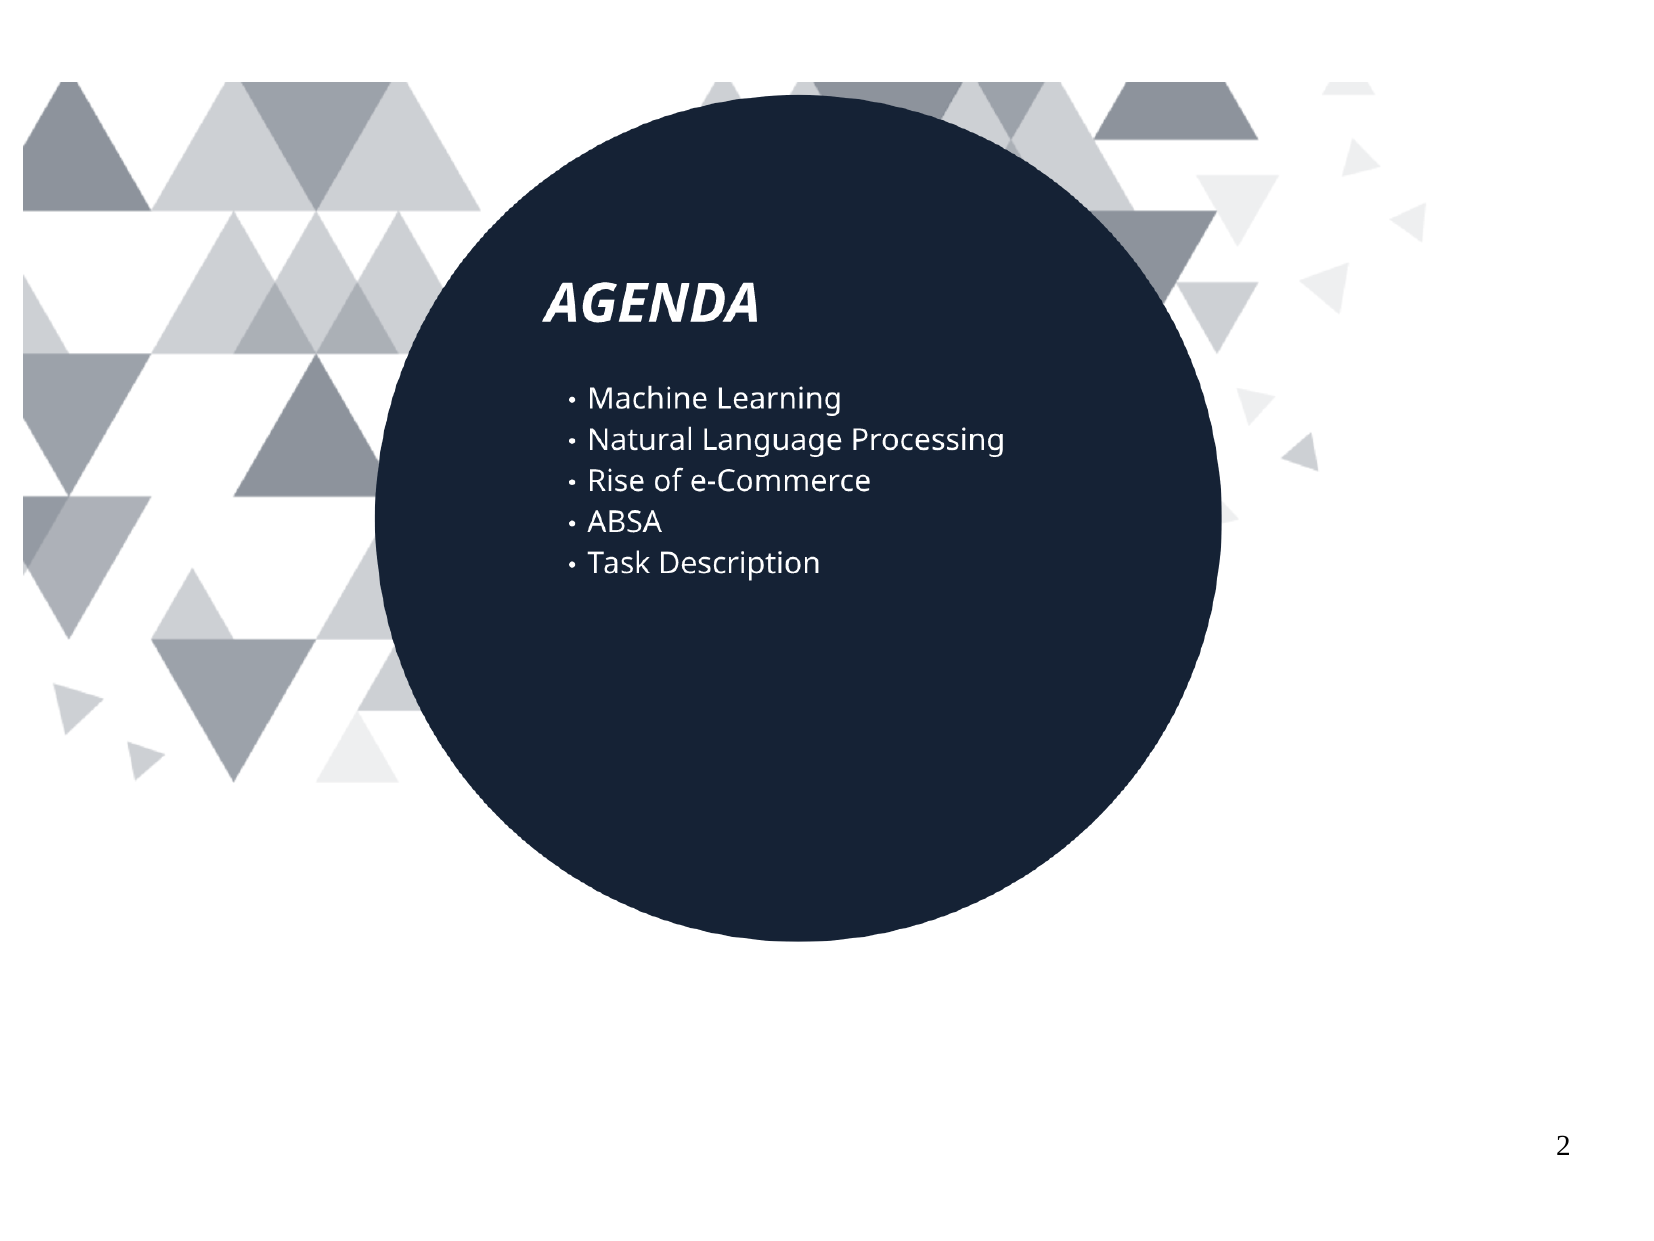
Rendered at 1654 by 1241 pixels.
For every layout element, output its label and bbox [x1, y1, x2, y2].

picture [23, 82, 1573, 954]
